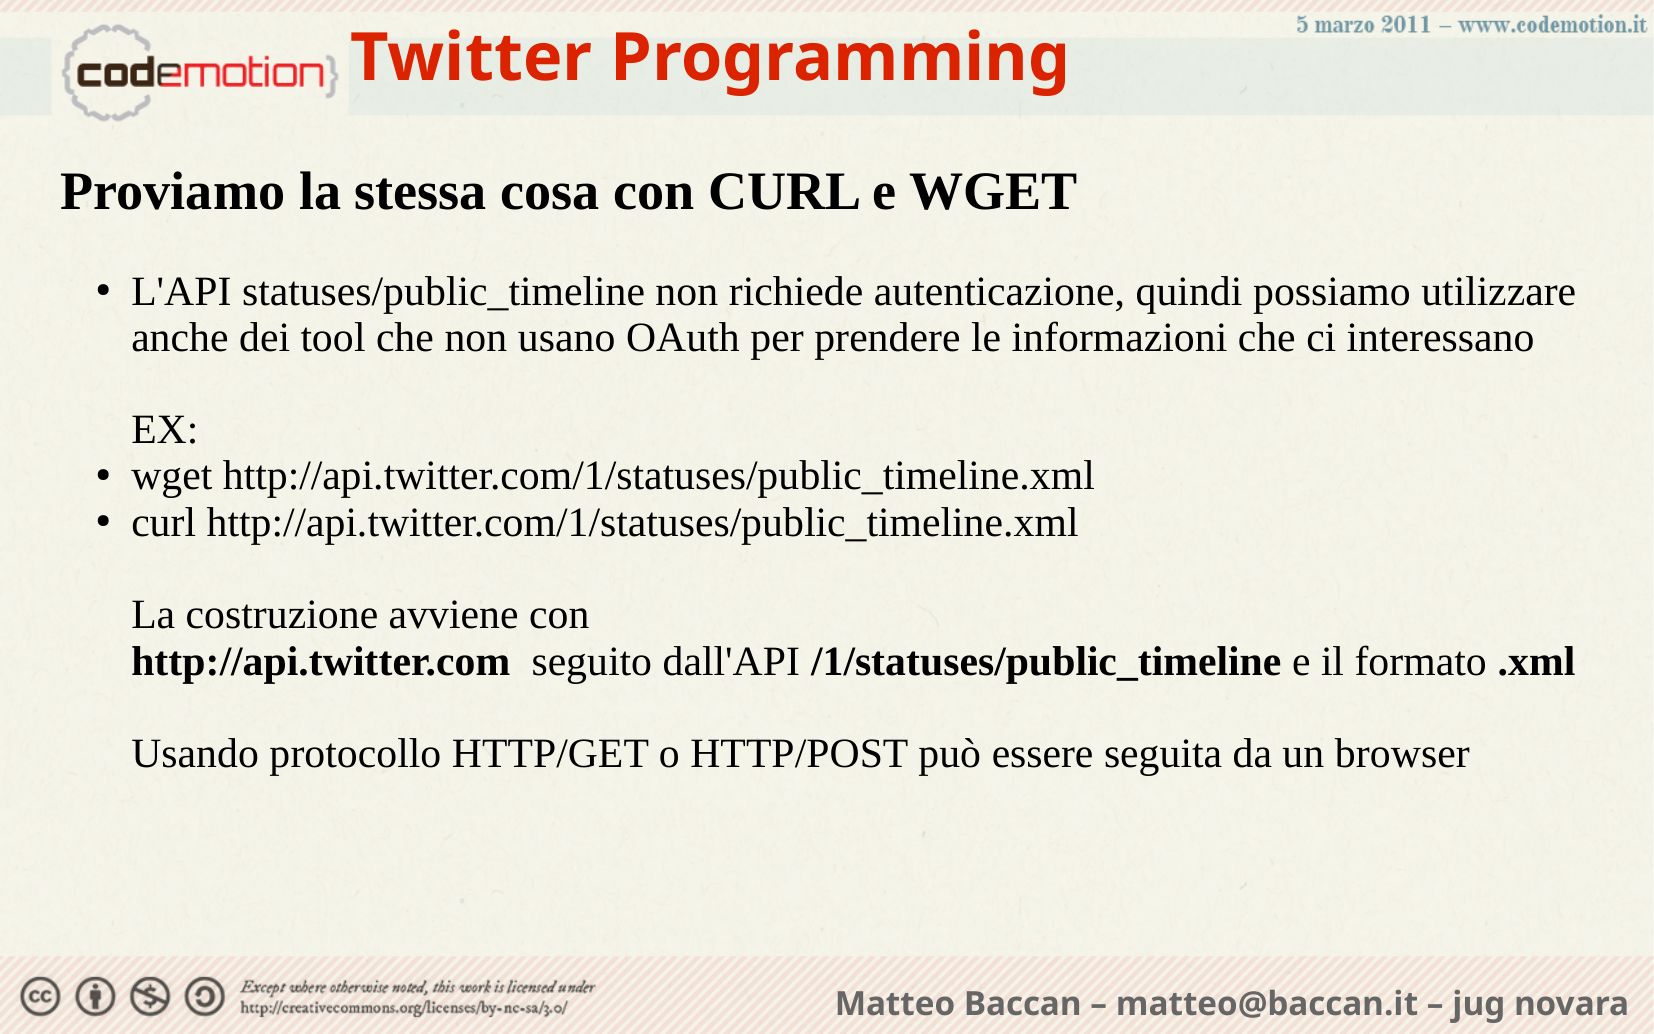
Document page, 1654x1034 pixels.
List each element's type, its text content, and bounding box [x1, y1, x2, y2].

picture [0, 0, 1654, 1034]
text_box Proviamo la stessa cosa con CURL e WGET L'API statuses/public_timeline non richiede autenticazione, quindi possiamo utilizzare anche dei tool che non usano OAuth per prendere le informazioni che ci interessano EX: wget http://api.twitter.com/1/statuses/public_timeline.xml curl http://api.twitter.com/1/statuses/public_timeline.xml La costruzione avviene con http://api.twitter.com seguito dall'API /1/statuses/public_timeline e il formato .xml Usando protocollo HTTP/GET o HTTP/POST può essere seguita da un browser [45, 154, 1601, 937]
title Twitter Programming [350, 5, 1609, 103]
